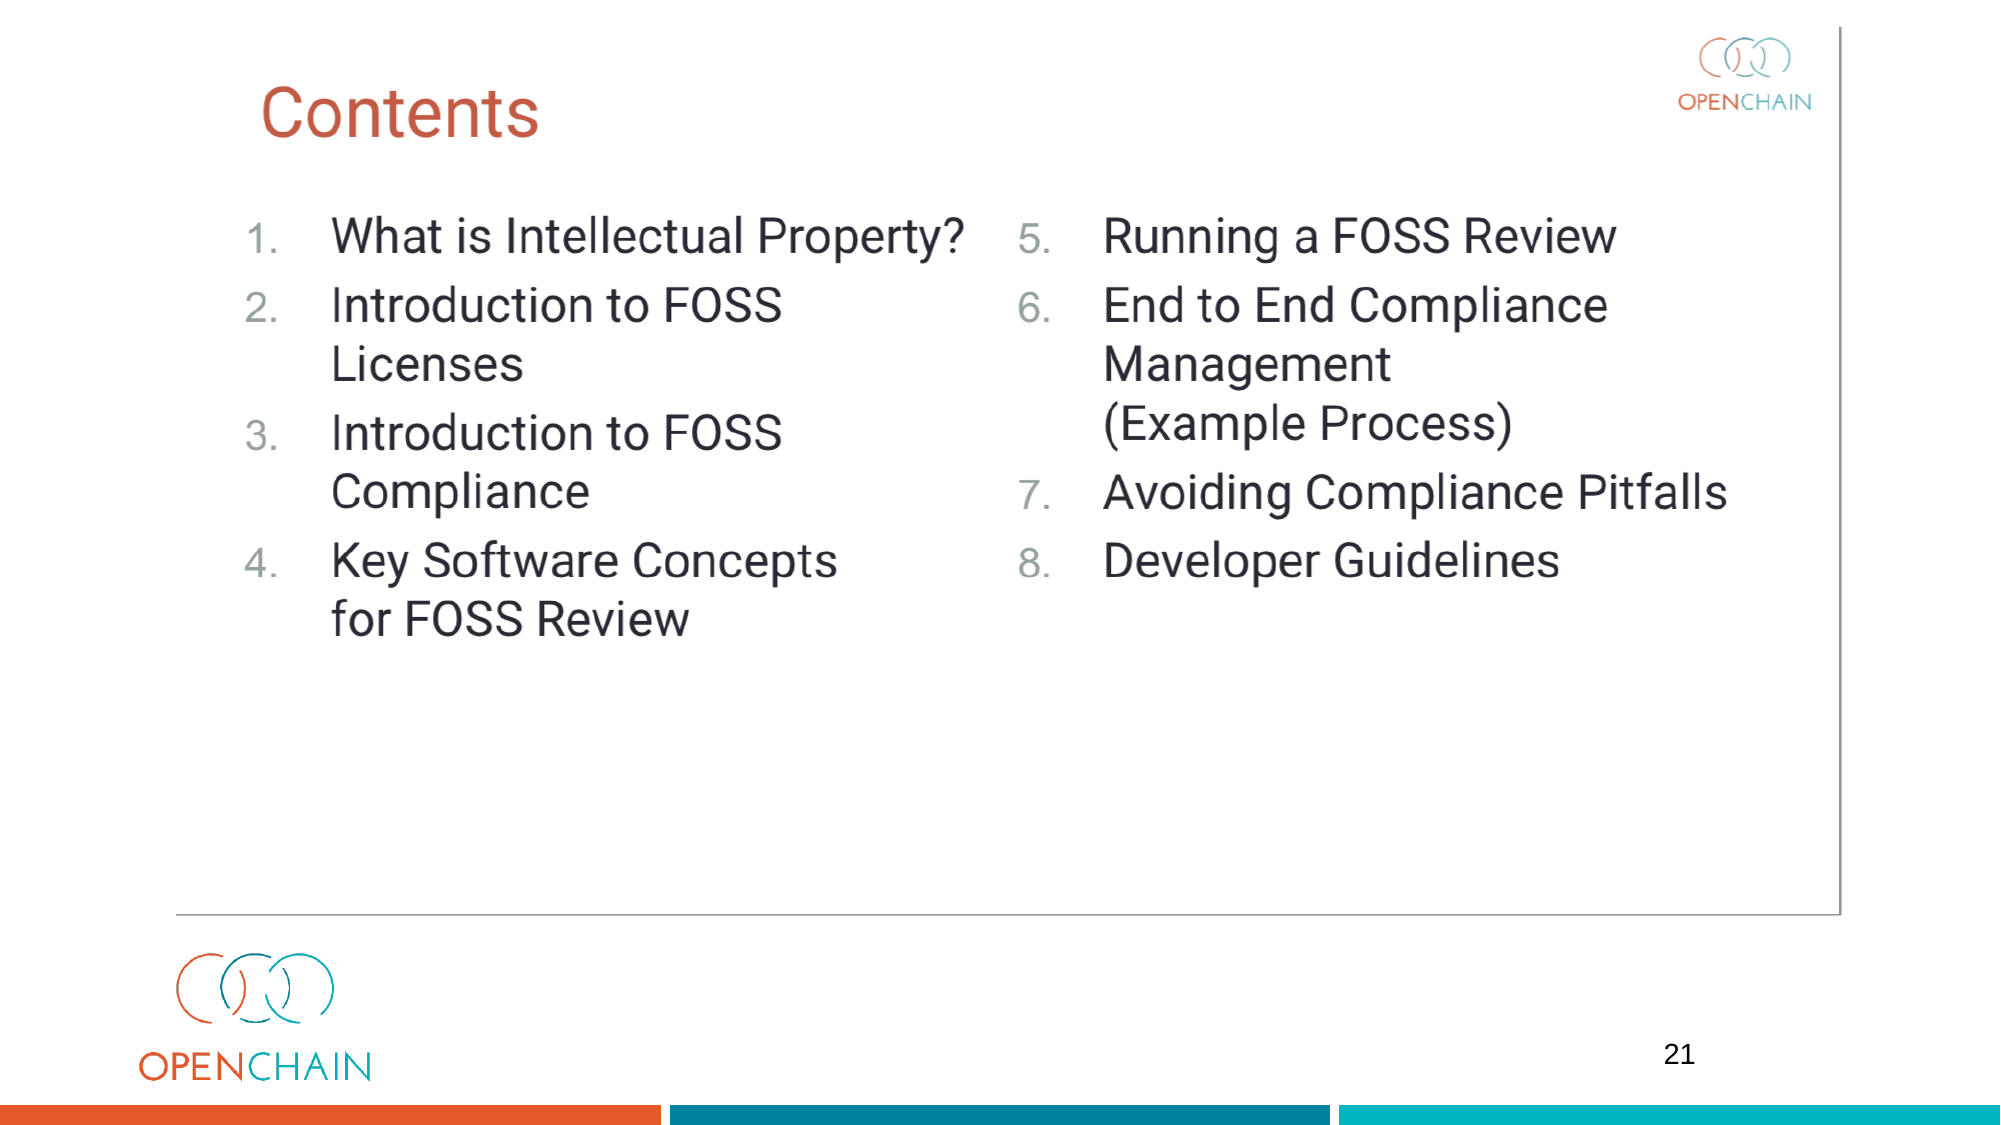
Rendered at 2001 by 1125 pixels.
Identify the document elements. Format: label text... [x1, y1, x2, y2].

text_box 31 [1648, 1022, 1863, 1083]
picture [172, 23, 1839, 914]
